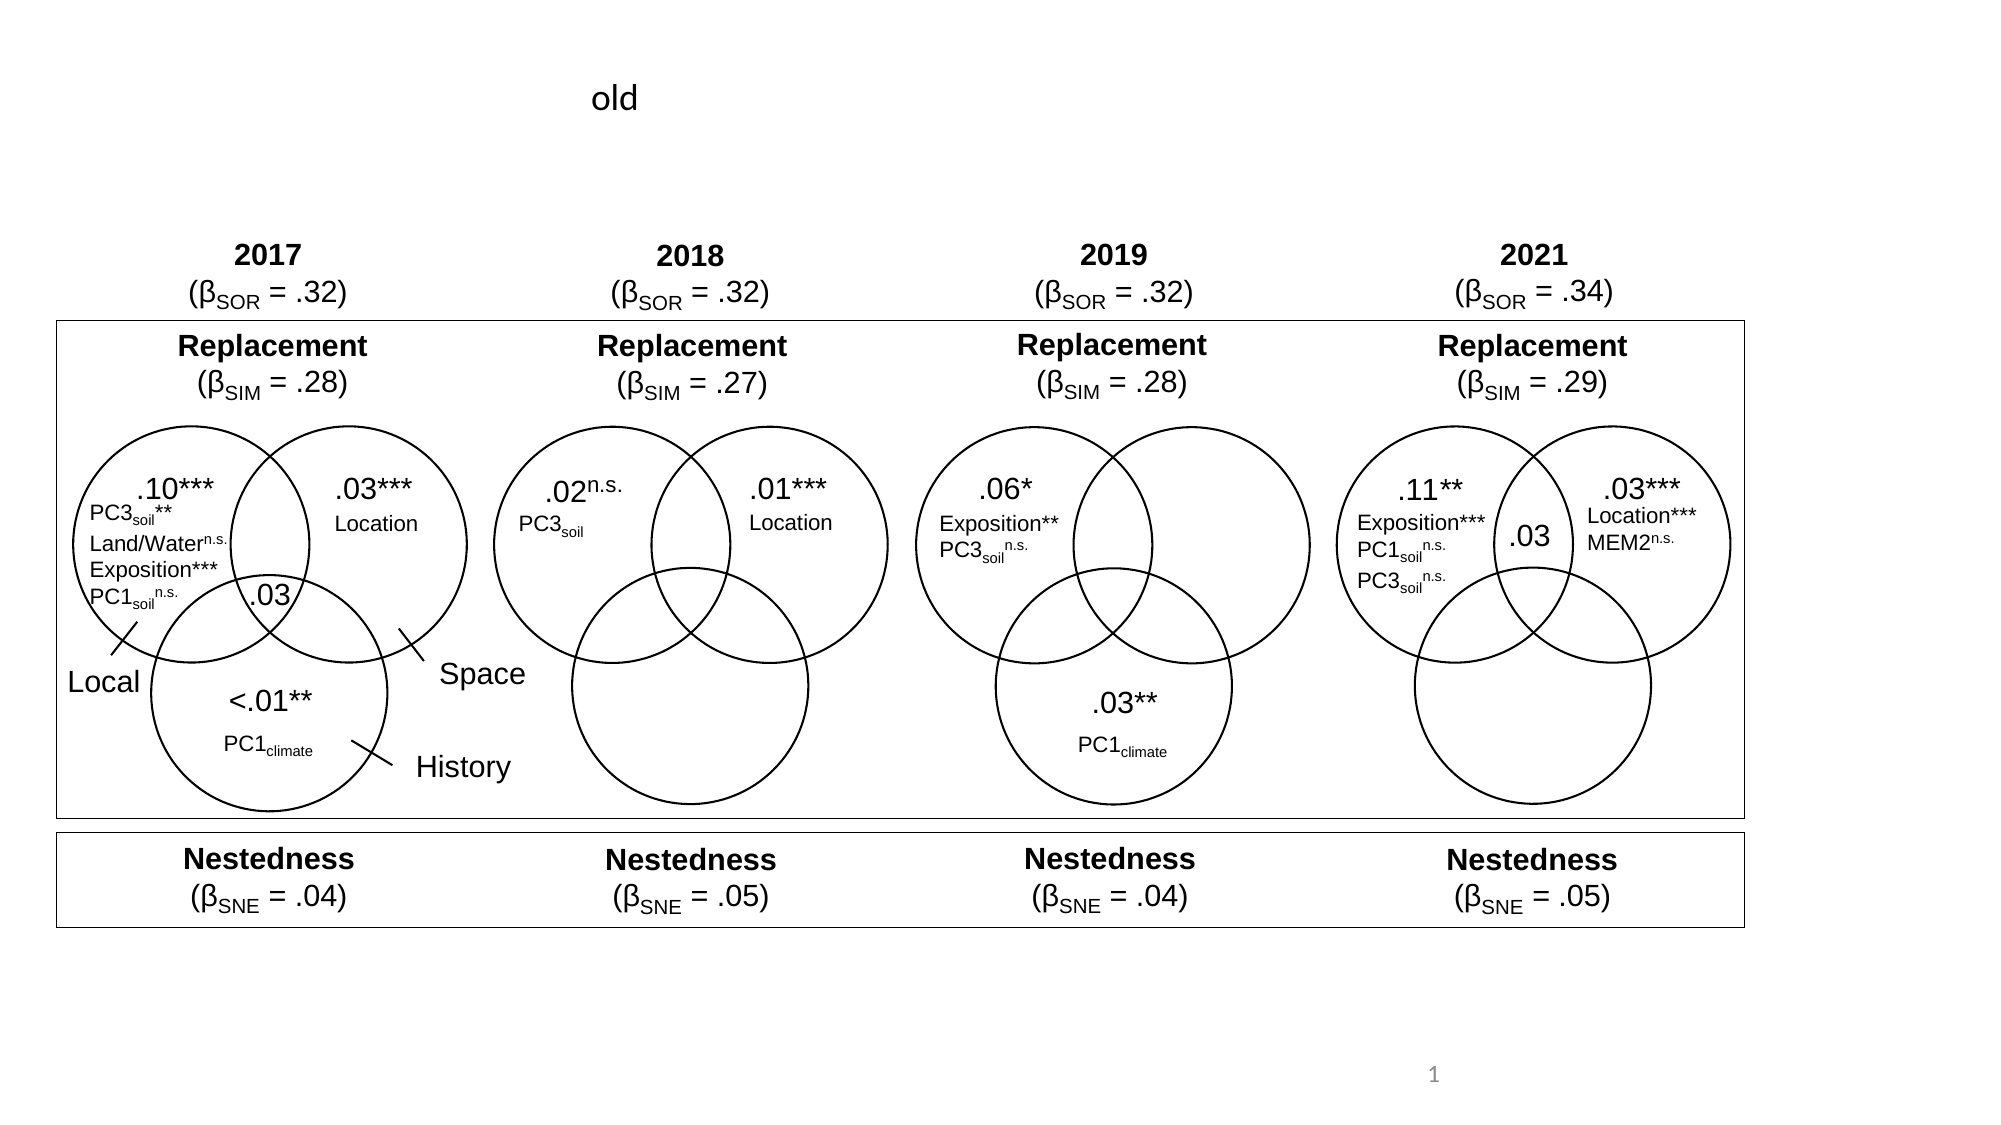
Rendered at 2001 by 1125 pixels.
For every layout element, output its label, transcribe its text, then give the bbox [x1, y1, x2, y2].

text_box .06* [958, 459, 1069, 498]
text_box .11** [1377, 459, 1515, 498]
text_box .03*** [1582, 458, 1704, 491]
text_box Replacement (βSIM = .28) [993, 321, 1231, 410]
text_box 2019 (βSOR = .32) [1002, 225, 1226, 320]
text_box 2017 (βSOR = .32) [158, 225, 378, 320]
text_box .03** [1069, 673, 1181, 719]
text_box Location [729, 498, 861, 546]
text_box Replacement (βSIM = .28) [154, 321, 391, 410]
text_box Location*** MEM2n.s. [1567, 491, 1744, 566]
text_box Nestedness (βSNE = .04) [153, 833, 384, 924]
text_box .03*** [314, 458, 435, 499]
text_box .02n.s. [524, 459, 644, 499]
text_box .03 [1488, 506, 1593, 564]
text_box Exposition*** PC1soiln.s. PC3soiln.s. [1337, 498, 1526, 600]
text_box Space [419, 639, 571, 701]
text_box Replacement (βSIM = .29) [1409, 315, 1656, 320]
text_box PC1climate [196, 718, 341, 767]
text_box History [388, 726, 540, 804]
text_box 2018 (βSOR = .32) [574, 225, 807, 320]
text_box Nestedness (βSNE = .04) [995, 833, 1226, 924]
text_box .03 [228, 564, 319, 622]
text_box Replacement (βSIM = .29) [1409, 321, 1656, 410]
text_box Nestedness (βSNE = .05) [1417, 833, 1648, 924]
text_box .01*** [729, 459, 870, 517]
text_box PC3soil [498, 499, 672, 547]
text_box Replacement (βSIM = .27) [574, 321, 811, 411]
text_box PC3soil** Land/Watern.s. Exposition*** PC1soiln.s. [69, 488, 250, 617]
text_box <.01** [208, 671, 353, 729]
text_box PC1climate [1053, 719, 1193, 767]
text_box 2021 (βSOR = .34) [1421, 224, 1647, 319]
text_box Local [43, 638, 165, 723]
text_box [1412, 1042, 1863, 1103]
text_box Nestedness (βSNE = .05) [576, 833, 806, 924]
text_box Exposition** PC3soiln.s. [919, 498, 1087, 573]
text_box Location [314, 499, 443, 547]
text_box old [576, 65, 977, 126]
text_box .10*** [116, 458, 236, 488]
